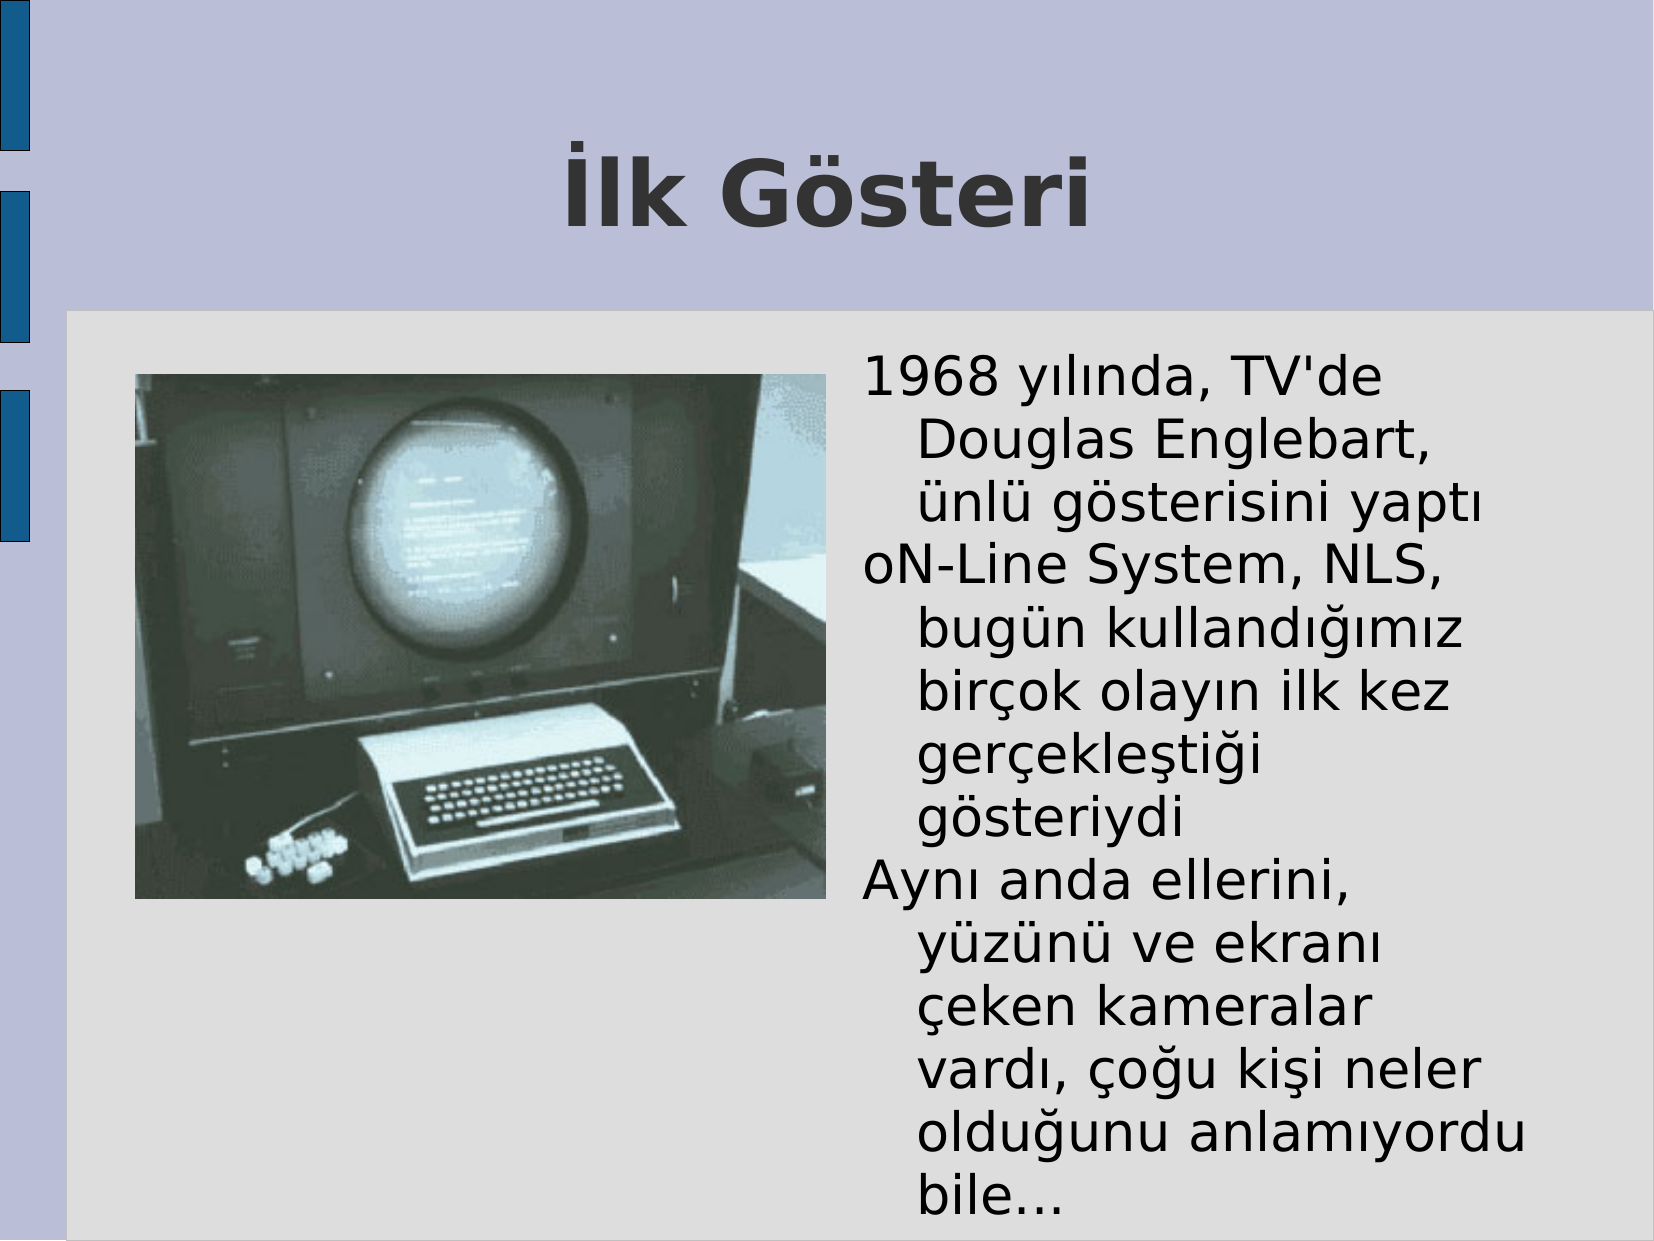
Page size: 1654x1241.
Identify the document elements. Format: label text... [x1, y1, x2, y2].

list 1968 yılında, TV'de Douglas Englebart, ünlü gösterisini yaptı oN-Line System, NLS, bugün kullandığımız birçok olayın ilk kez gerçekleştiği gösteriydi Aynı anda ellerini, yüzünü ve ekranı çeken kameralar vardı, çoğu kişi neler olduğunu anlamıyordu bile... [845, 344, 1535, 1227]
title İlk Gösteri [121, 91, 1534, 299]
picture [135, 374, 826, 899]
